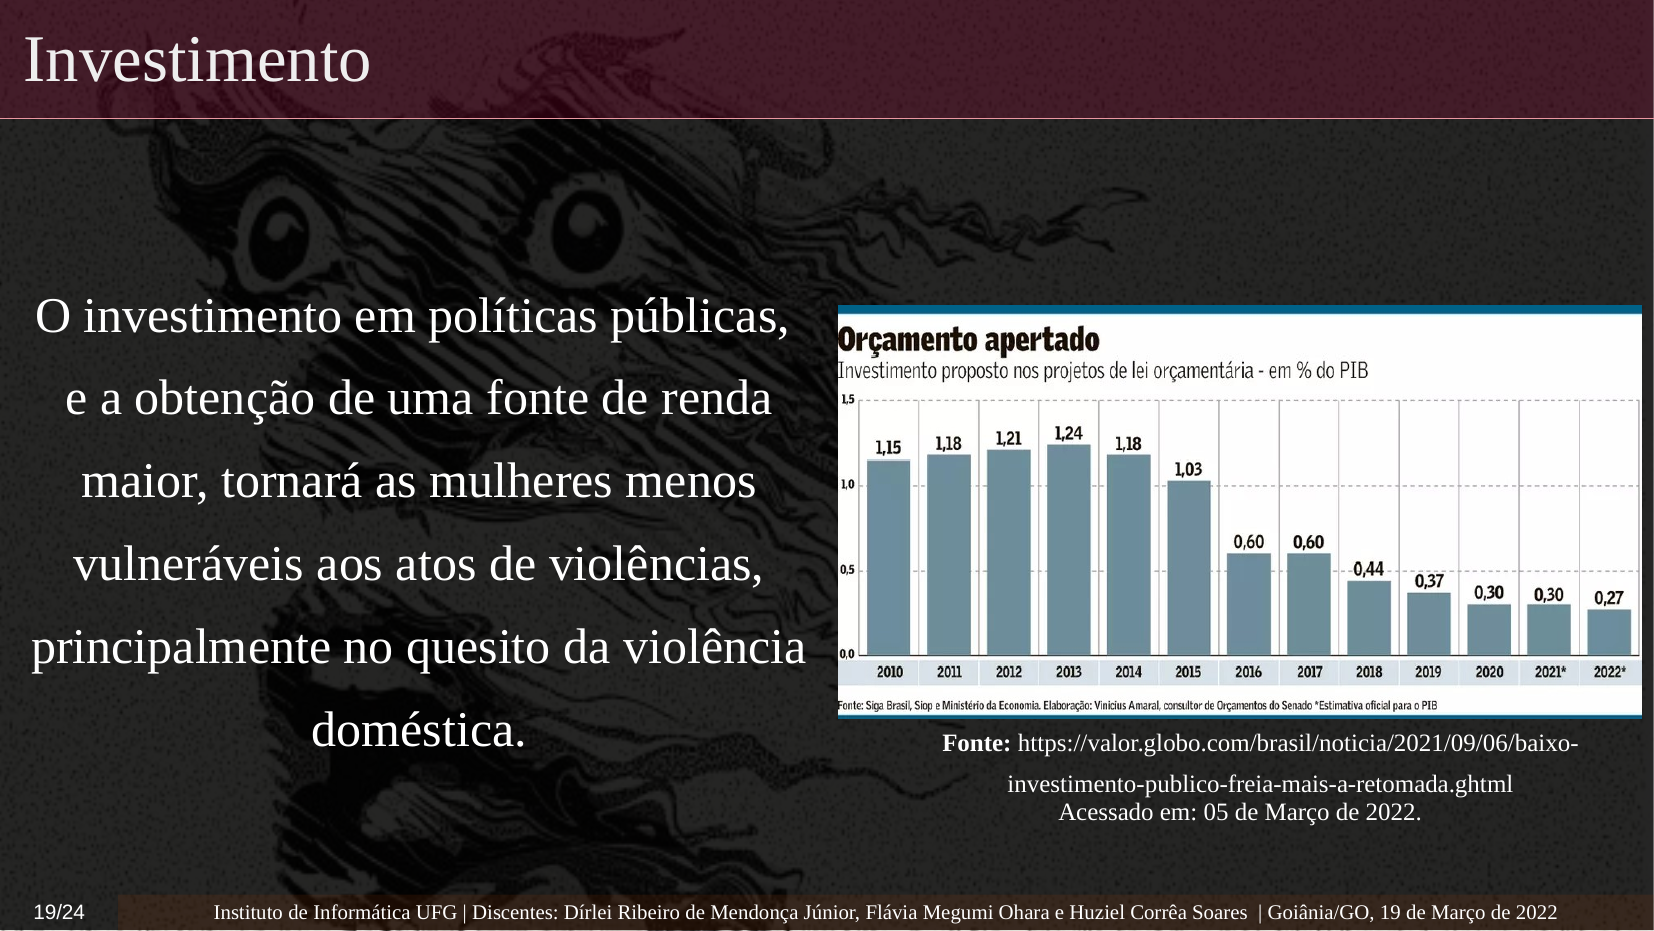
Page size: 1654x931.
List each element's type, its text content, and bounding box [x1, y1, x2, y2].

text_box O investimento em políticas públicas, e a obtenção de uma fonte de renda maior, tornará as mulheres menos vulneráveis aos atos de violências, principalmente no quesito da violência doméstica. [5, 121, 833, 896]
title Investimento [0, 0, 1654, 119]
text_box Fonte: https://valor.globo.com/brasil/noticia/2021/09/06/baixo-investimento-publico-freia-mais-a-retomada.ghtml Acessado em: 05 de Março de 2022. [838, 720, 1642, 821]
picture [838, 313, 1642, 715]
